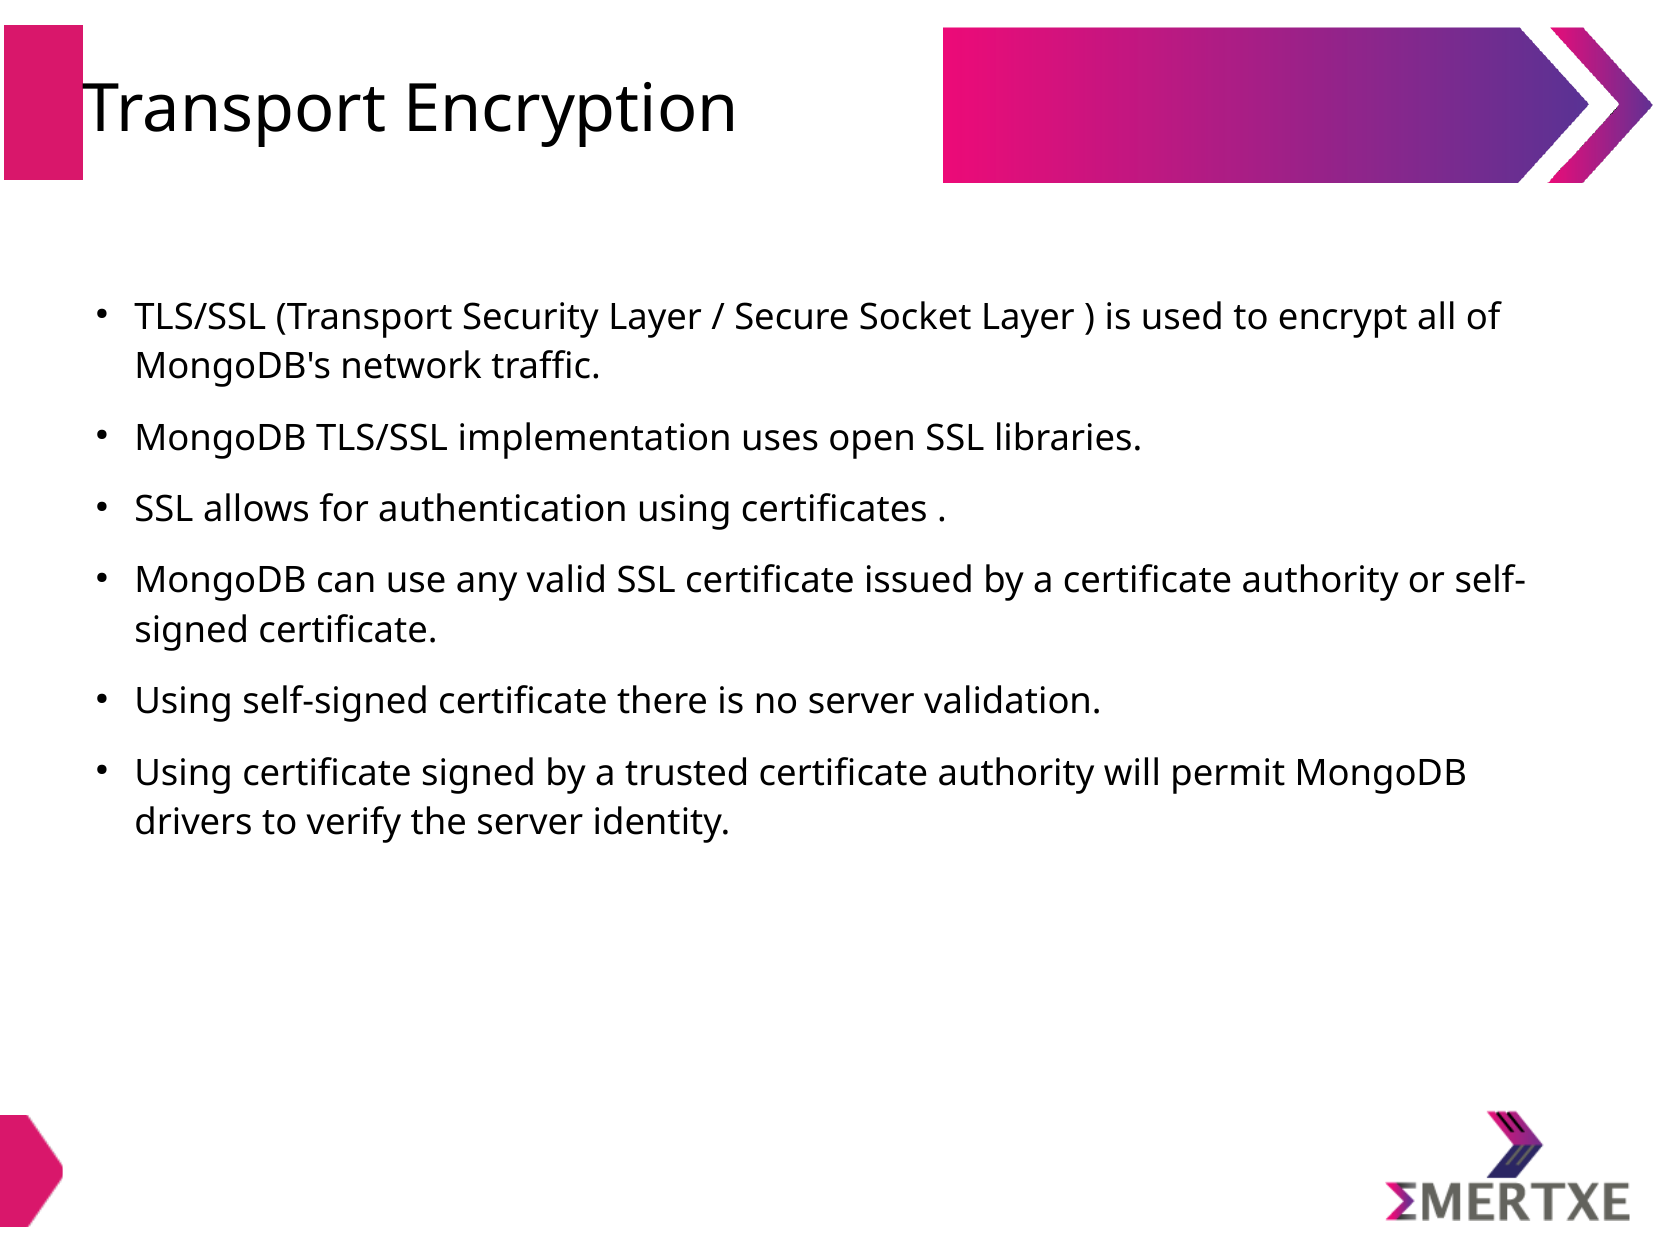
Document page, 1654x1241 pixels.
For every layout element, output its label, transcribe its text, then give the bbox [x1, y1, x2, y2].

picture [1385, 1107, 1631, 1221]
title Transport Encryption [82, 2, 1571, 210]
picture [1571, 27, 1653, 183]
list TLS/SSL (Transport Security Layer / Secure Socket Layer ) is used to encrypt all of MongoDB's network traffic. MongoDB TLS/SSL implementation uses open SSL libraries. SSL allows for authentication using certificates . MongoDB can use any valid SSL certificate issued by a certificate authority or self-signed certificate. Using self-signed certificate there is no server validation. Using certificate signed by a trusted certificate authority will permit MongoDB drivers to verify the server identity. [82, 290, 1571, 1010]
